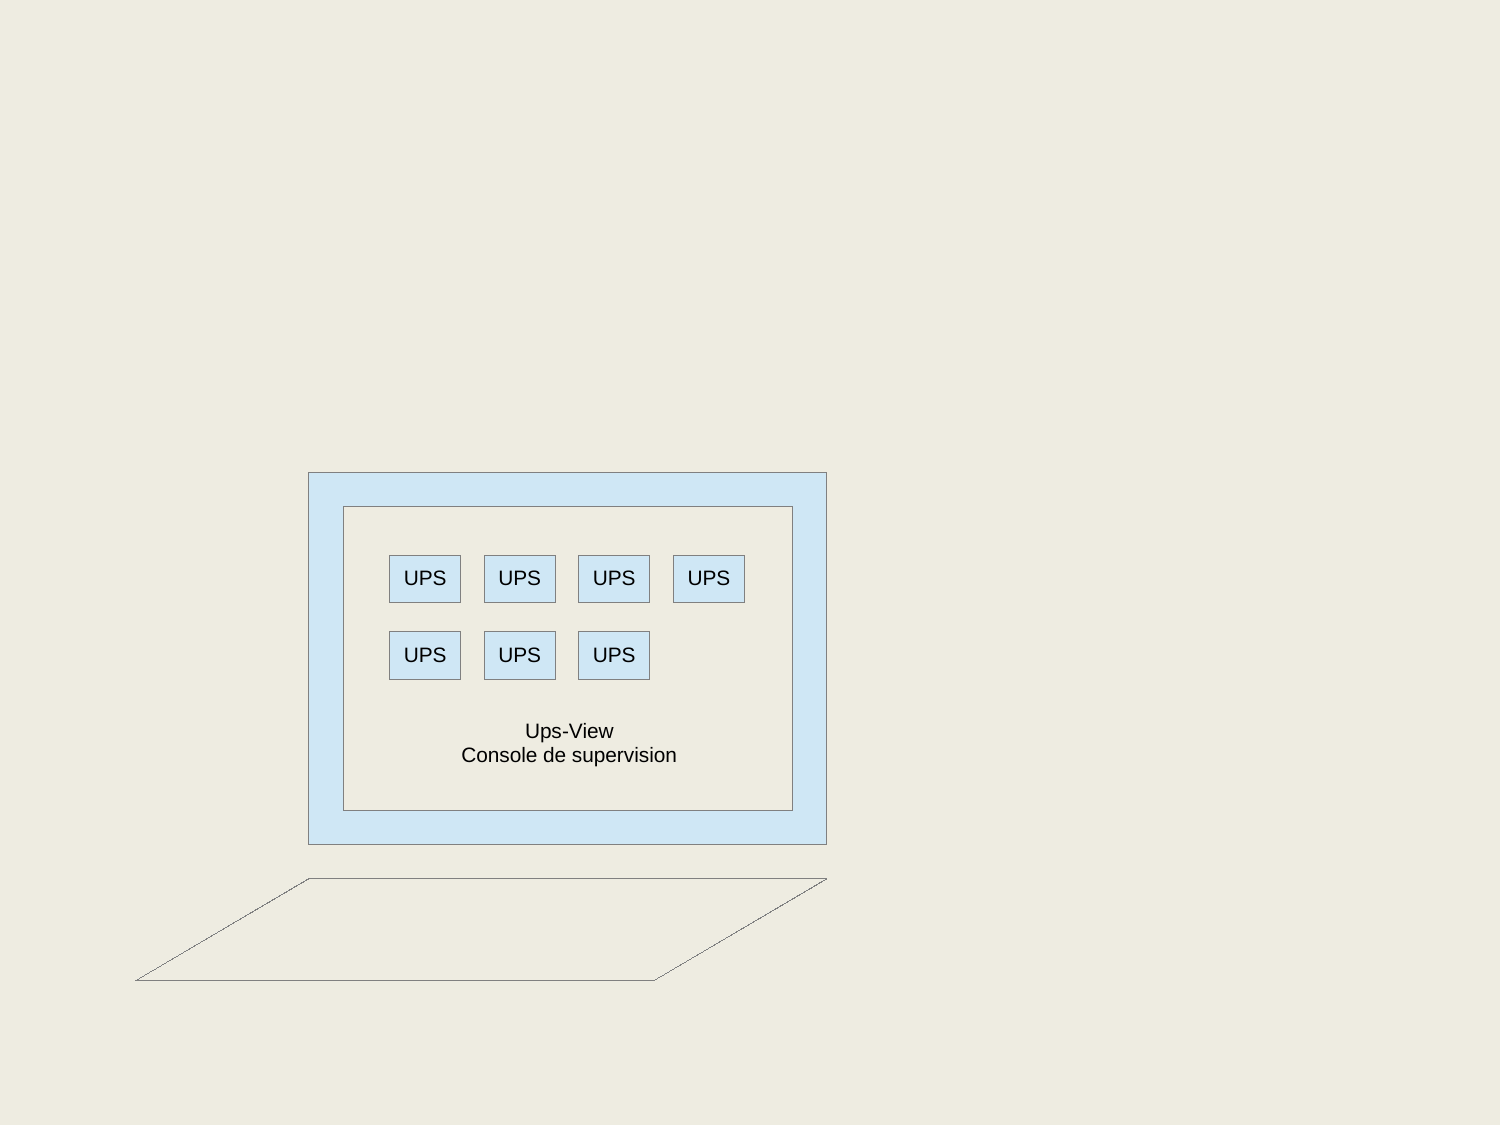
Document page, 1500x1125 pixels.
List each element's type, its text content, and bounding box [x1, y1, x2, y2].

text_box UPS [389, 631, 461, 680]
text_box UPS [389, 555, 461, 603]
text_box [135, 878, 827, 981]
text_box UPS [578, 555, 650, 603]
text_box UPS [484, 631, 556, 680]
text_box UPS [484, 555, 556, 603]
text_box Ups-View Console de supervision [446, 712, 692, 774]
text_box UPS [578, 631, 650, 680]
text_box [308, 472, 827, 845]
text_box UPS [673, 555, 745, 603]
